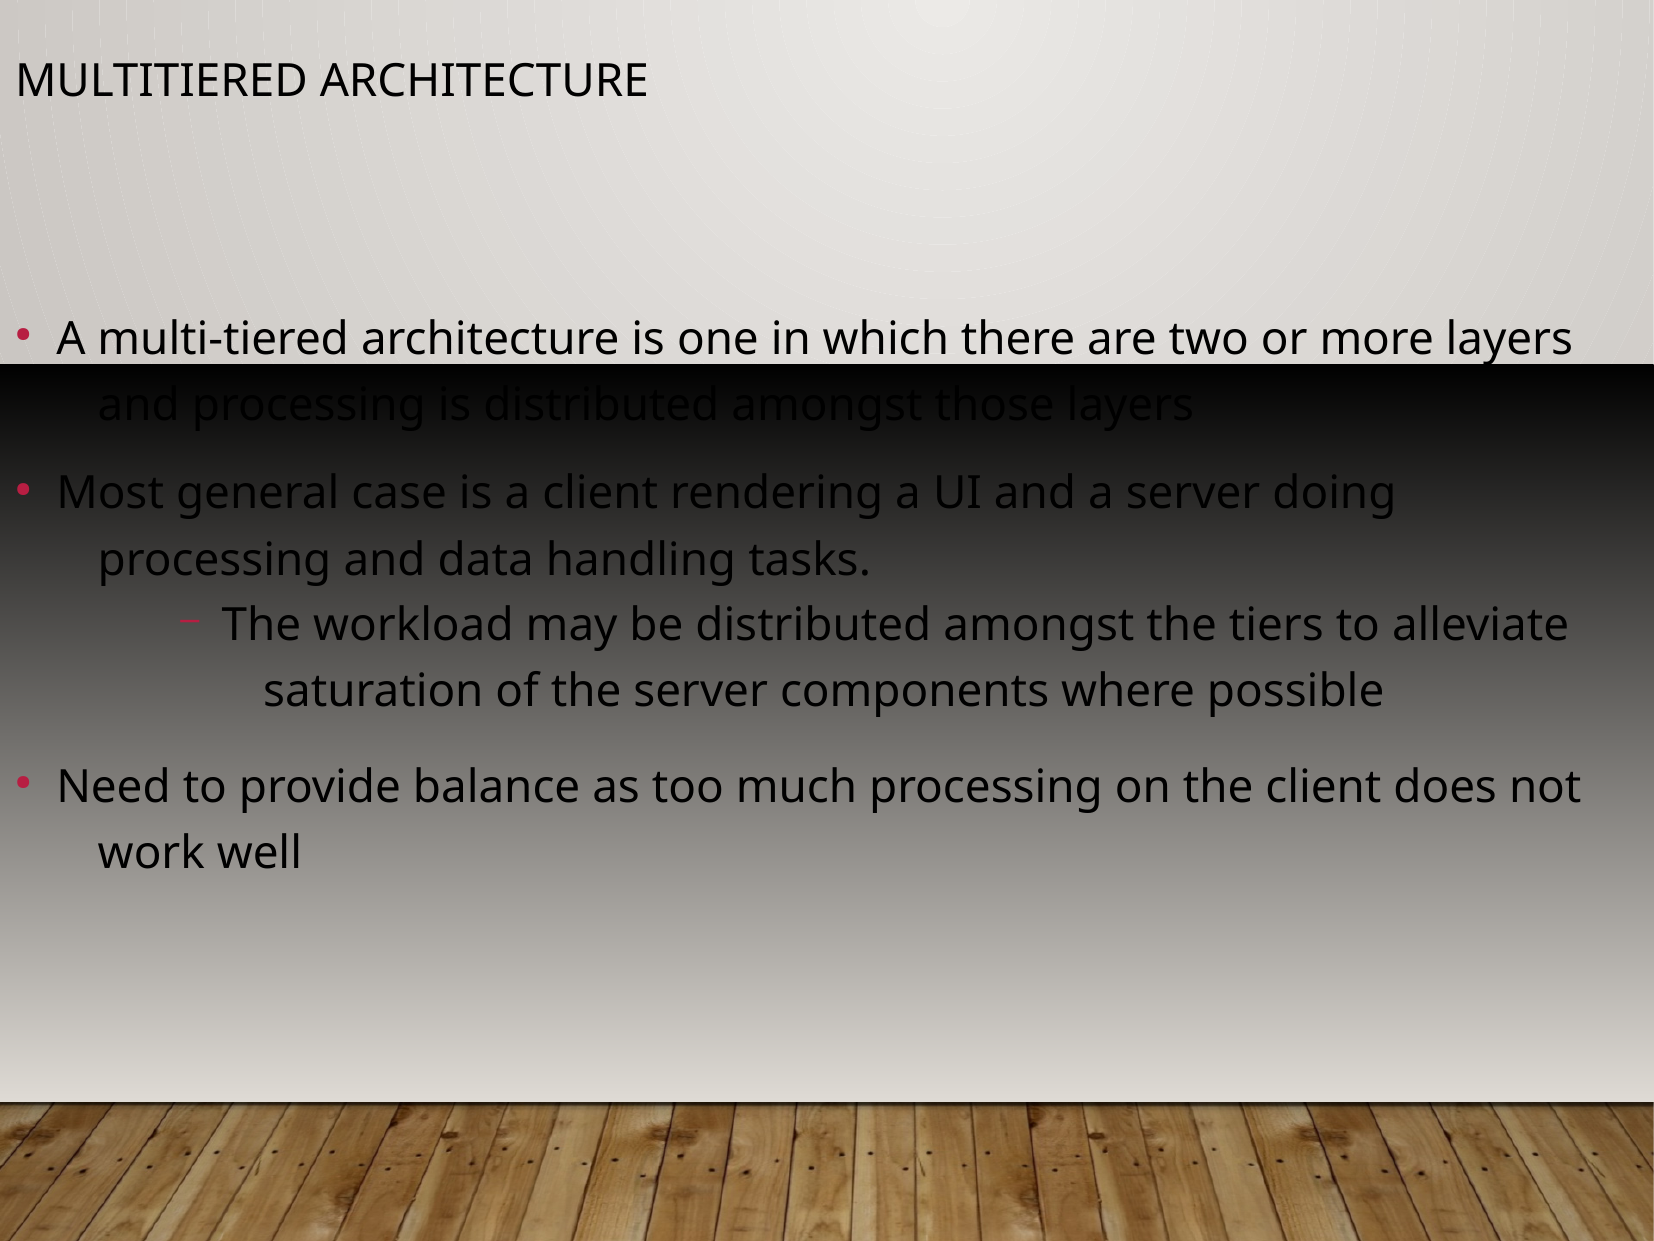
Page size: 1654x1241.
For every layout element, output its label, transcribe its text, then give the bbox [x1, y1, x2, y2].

title Multitiered Architecture [0, 49, 1654, 257]
list A multi-tiered architecture is one in which there are two or more layers and processing is distributed amongst those layers Most general case is a client rendering a UI and a server doing processing and data handling tasks. The workload may be distributed amongst the tiers to alleviate saturation of the server components where possible Need to provide balance as too much processing on the client does not work well [0, 290, 1654, 1010]
